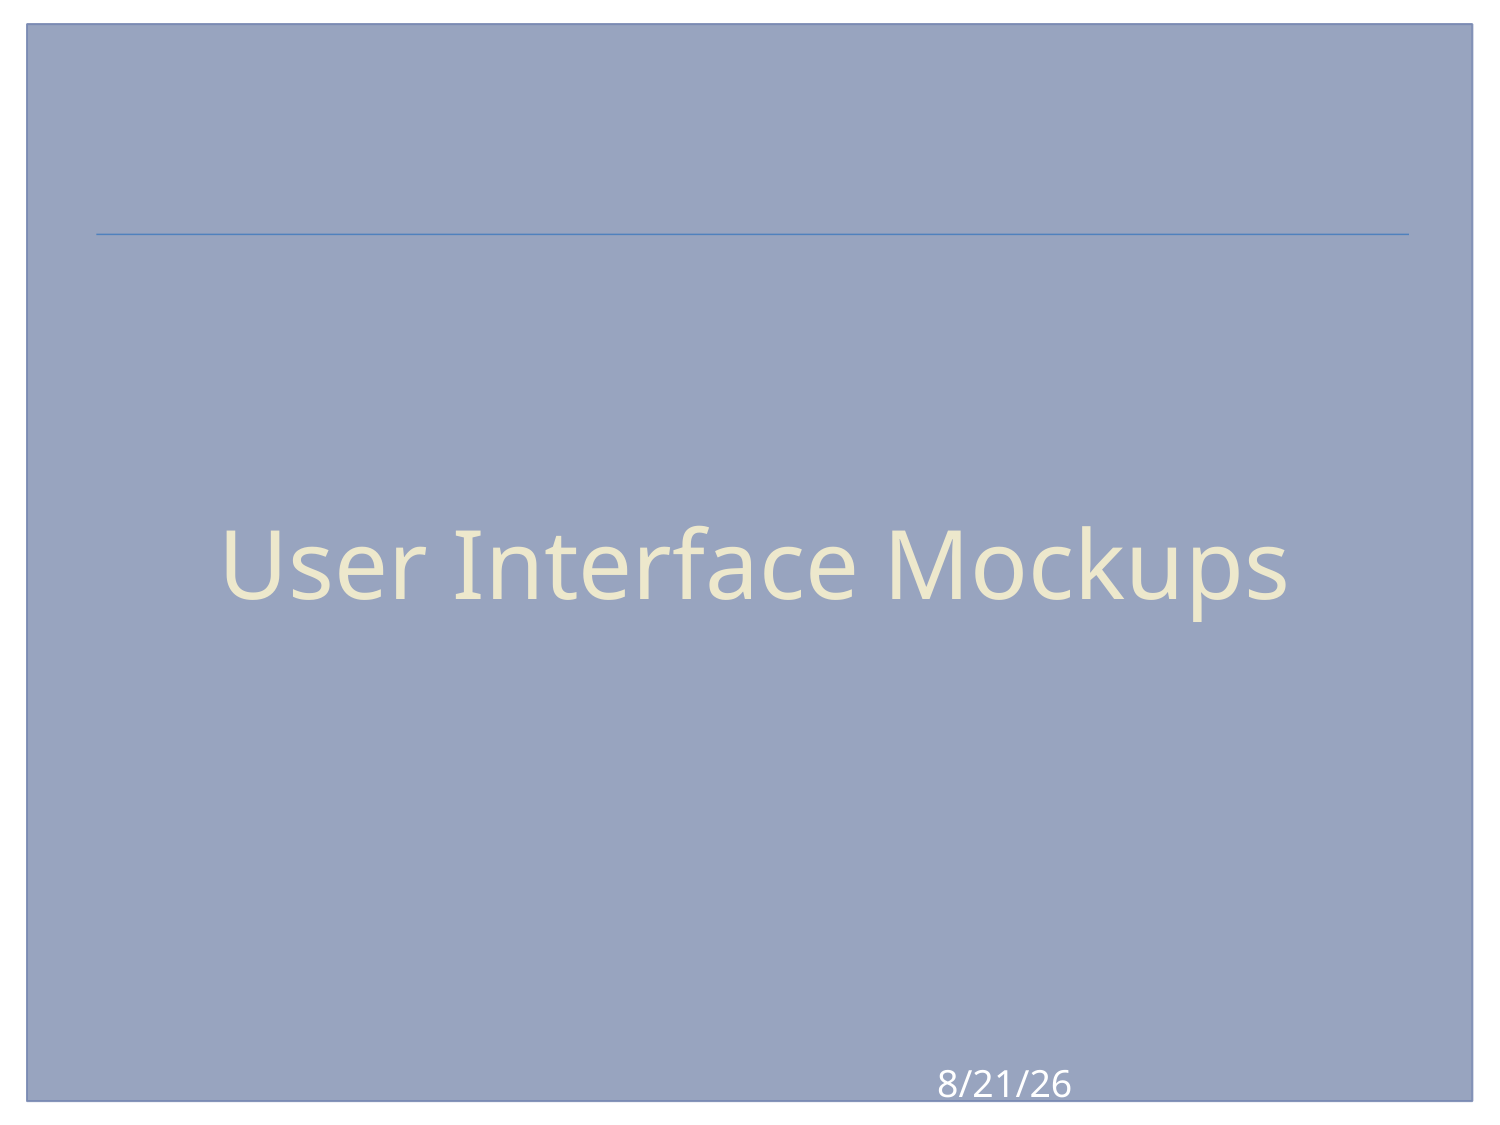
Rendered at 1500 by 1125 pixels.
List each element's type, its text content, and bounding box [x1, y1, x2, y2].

title User Interface Mockups [75, 468, 1425, 657]
